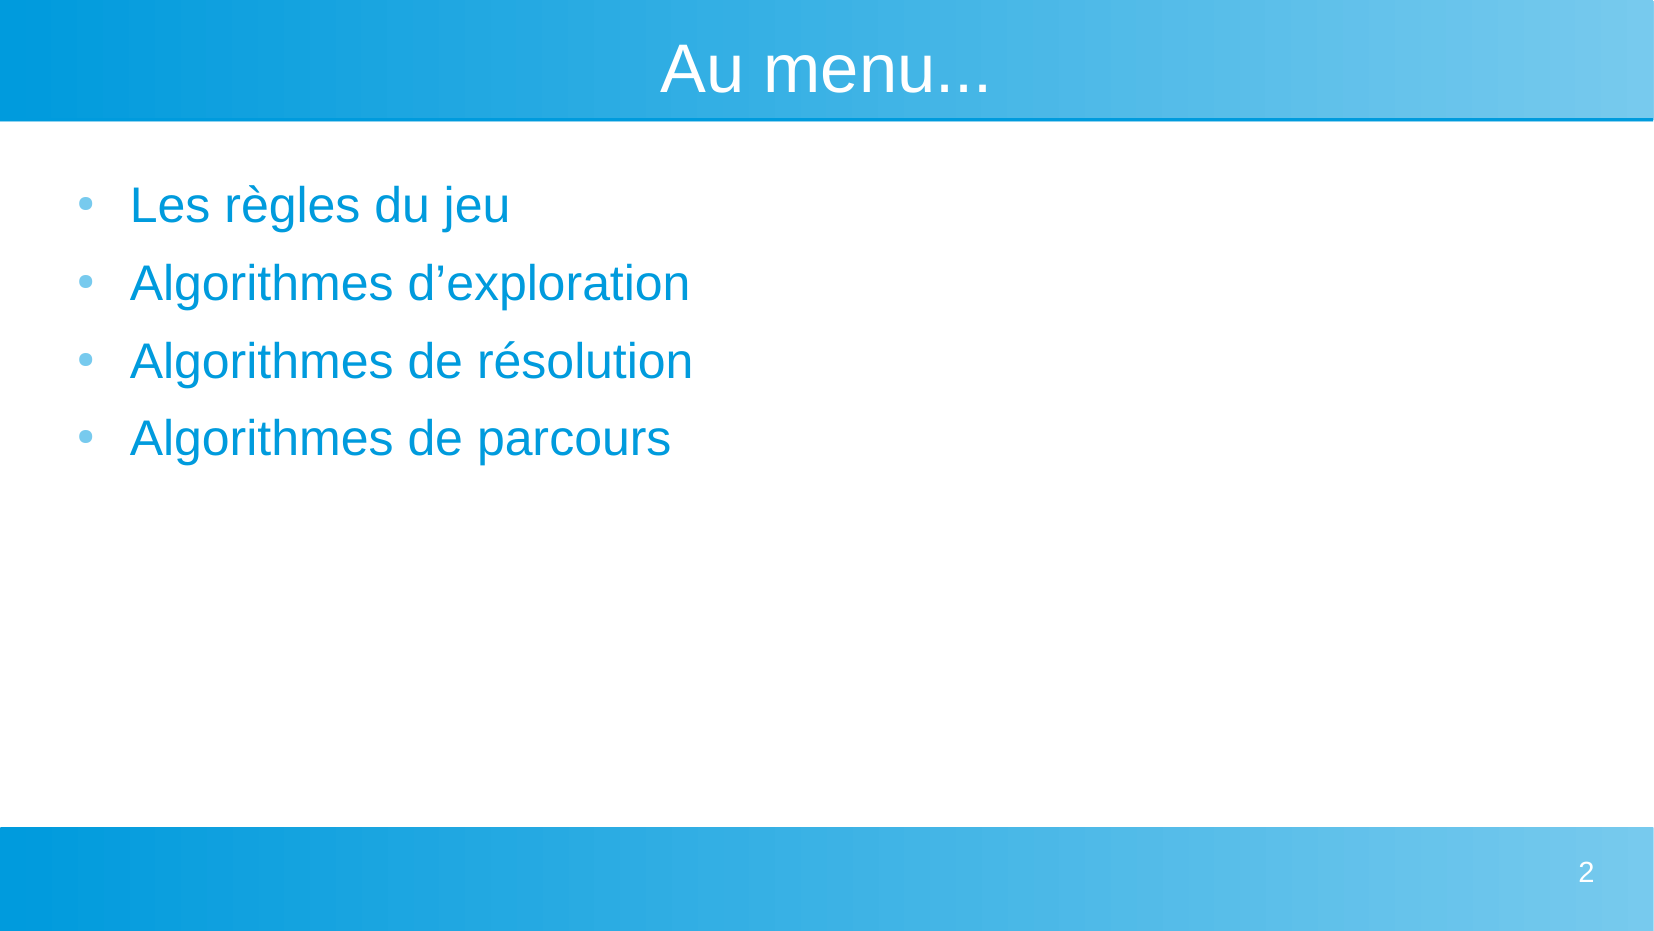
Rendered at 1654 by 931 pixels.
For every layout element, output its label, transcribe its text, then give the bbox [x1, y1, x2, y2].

list Les règles du jeu Algorithmes d’exploration Algorithmes de résolution Algorithmes de parcours [59, 177, 1595, 768]
title Au menu... [59, 29, 1595, 108]
